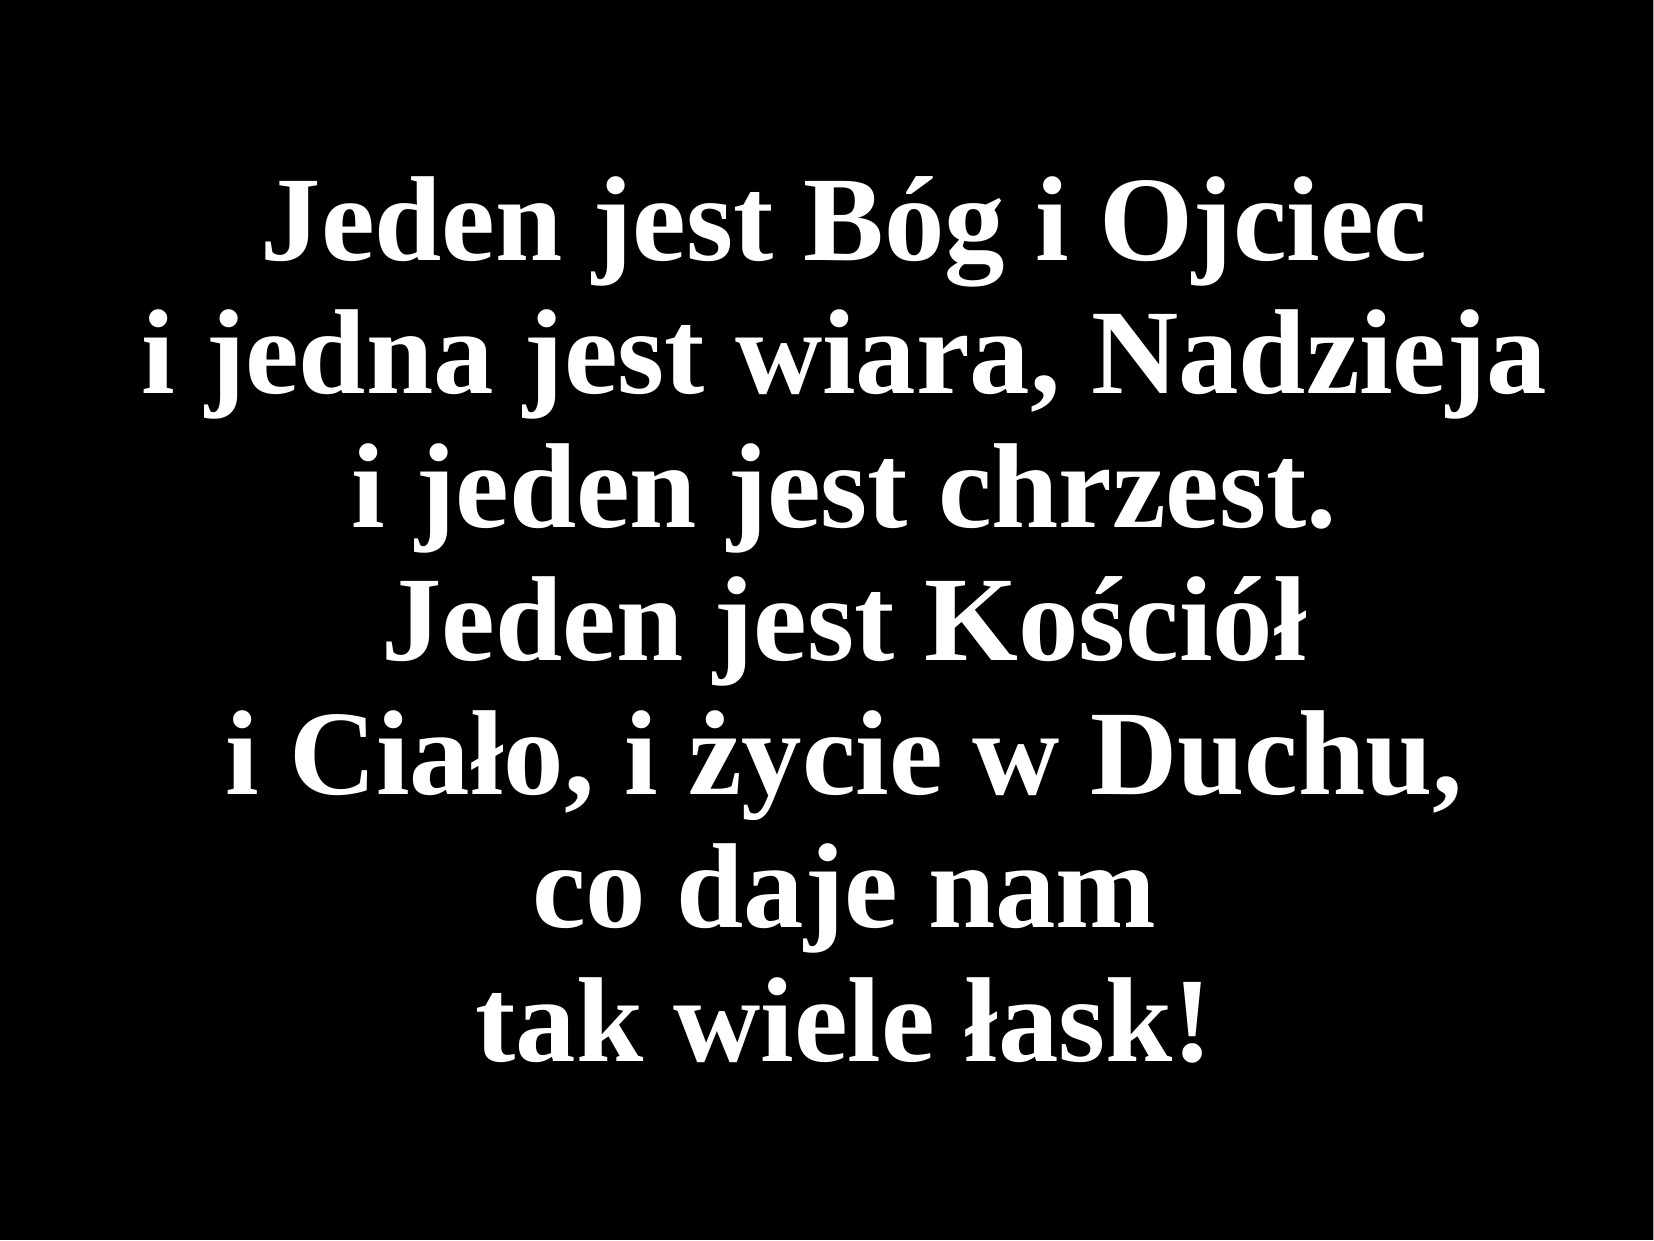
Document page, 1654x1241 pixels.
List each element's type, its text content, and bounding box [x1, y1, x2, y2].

subtitle Jeden jest Bóg i Ojciec i jedna jest wiara, Nadzieja i jeden jest chrzest. Jeden jest Kościół i Ciało, i życie w Duchu, co daje nam tak wiele łask! [0, 0, 1654, 1241]
